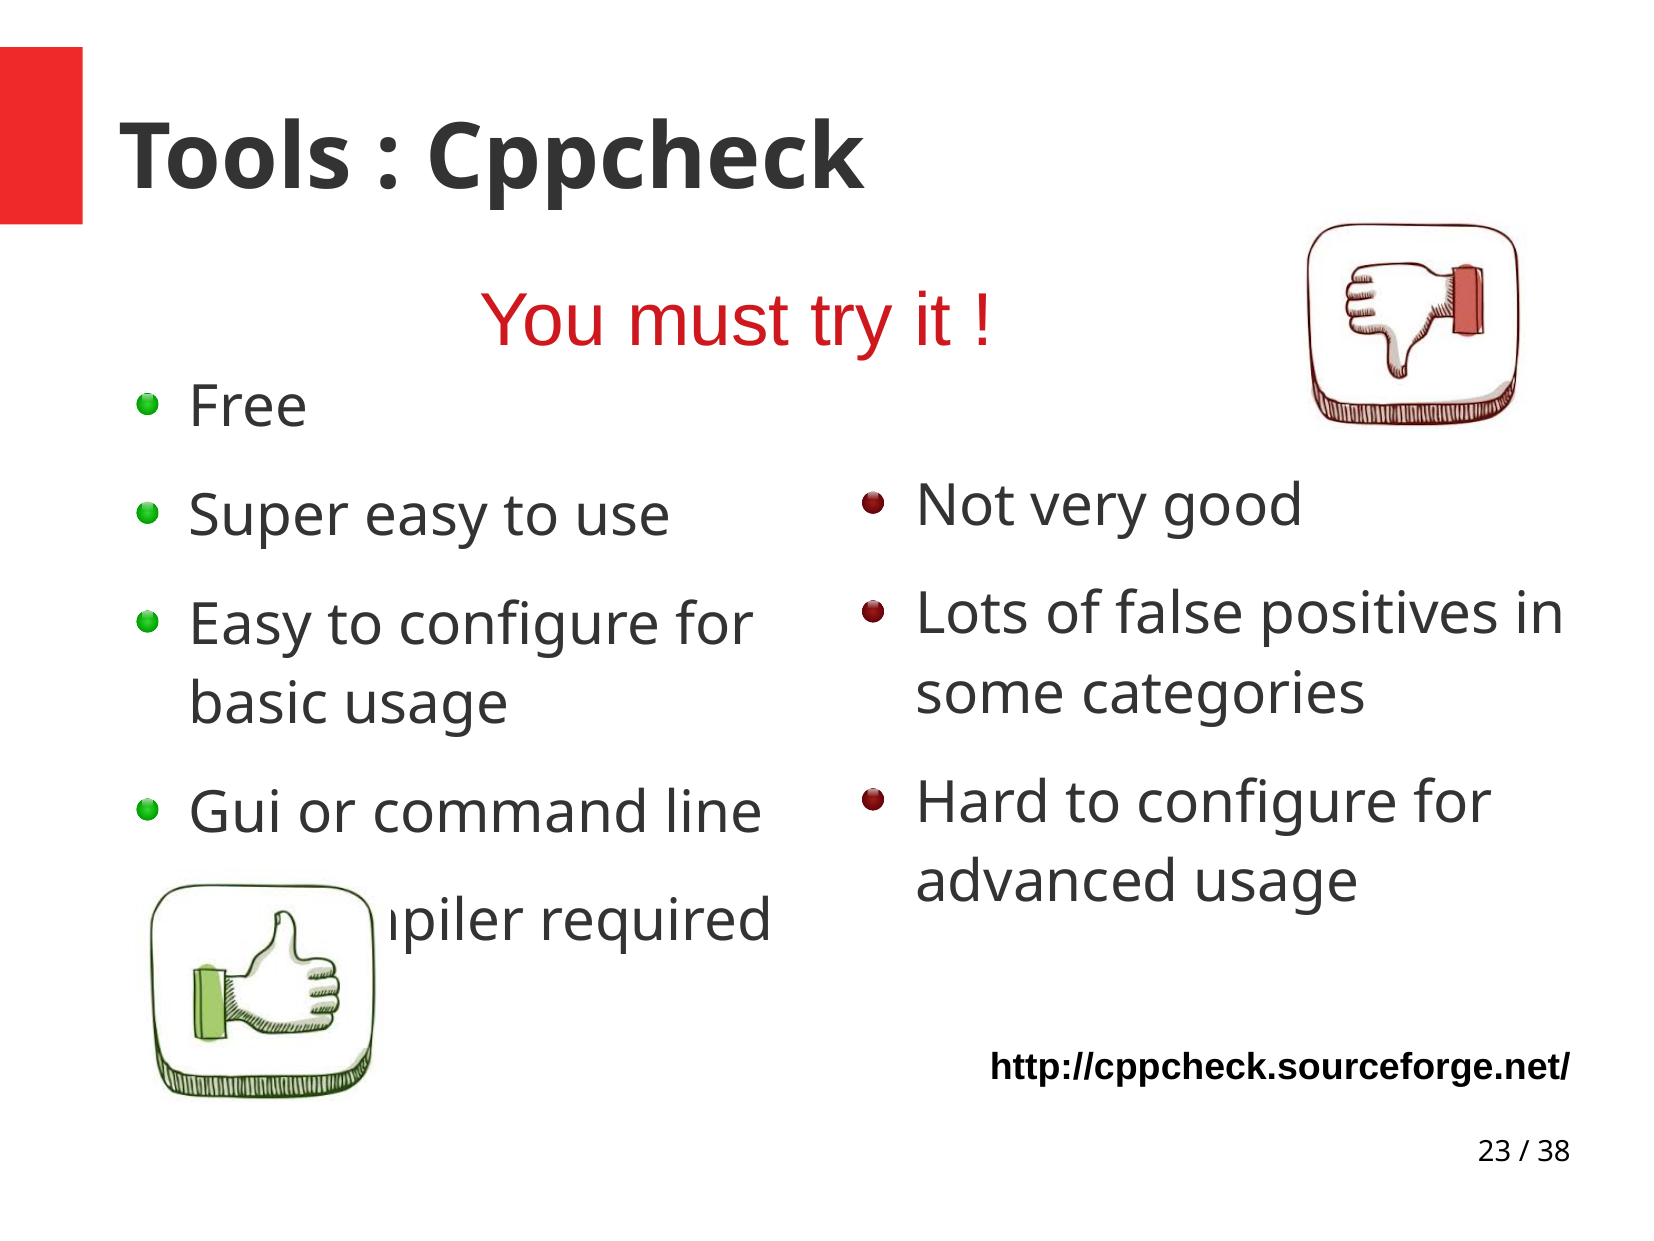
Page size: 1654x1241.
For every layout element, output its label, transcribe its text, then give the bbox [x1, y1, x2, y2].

picture [135, 869, 391, 1114]
picture [1290, 209, 1534, 440]
title Tools : Cppcheck [118, 49, 1571, 257]
text_box http://cppcheck.sourceforge.net/ [975, 1038, 1587, 1096]
text_box You must try it ! [465, 270, 1051, 369]
list Free Super easy to use Easy to configure for basic usage Gui or command line No compiler required [118, 255, 810, 976]
list Not very good Lots of false positives in some categories Hard to configure for advanced usage [844, 354, 1591, 1074]
